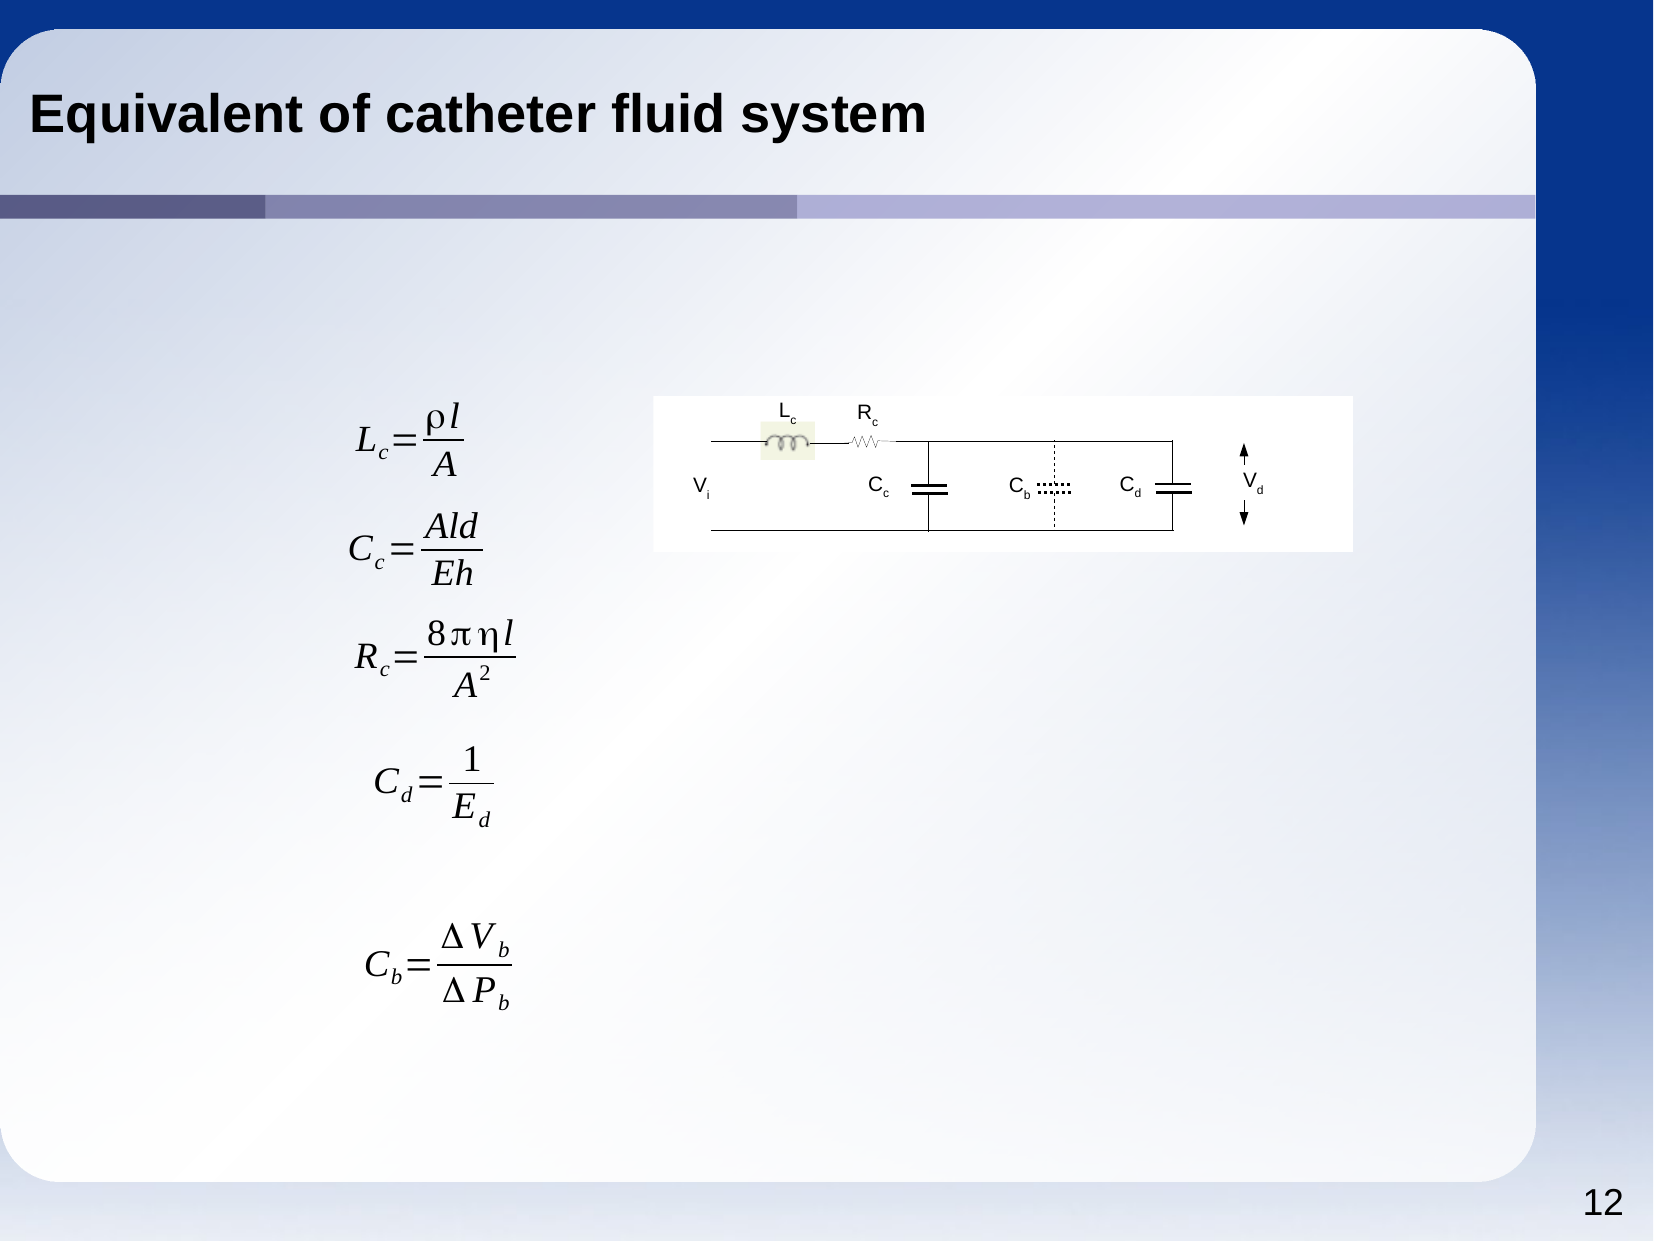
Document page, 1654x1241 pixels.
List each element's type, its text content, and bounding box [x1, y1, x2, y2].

chart [346, 612, 525, 707]
chart [347, 395, 472, 484]
chart [366, 738, 502, 833]
chart [653, 396, 1354, 553]
chart [341, 505, 491, 594]
title Equivalent of catheter fluid system [29, 49, 1506, 178]
chart [357, 915, 521, 1016]
picture [0, 0, 1654, 1241]
